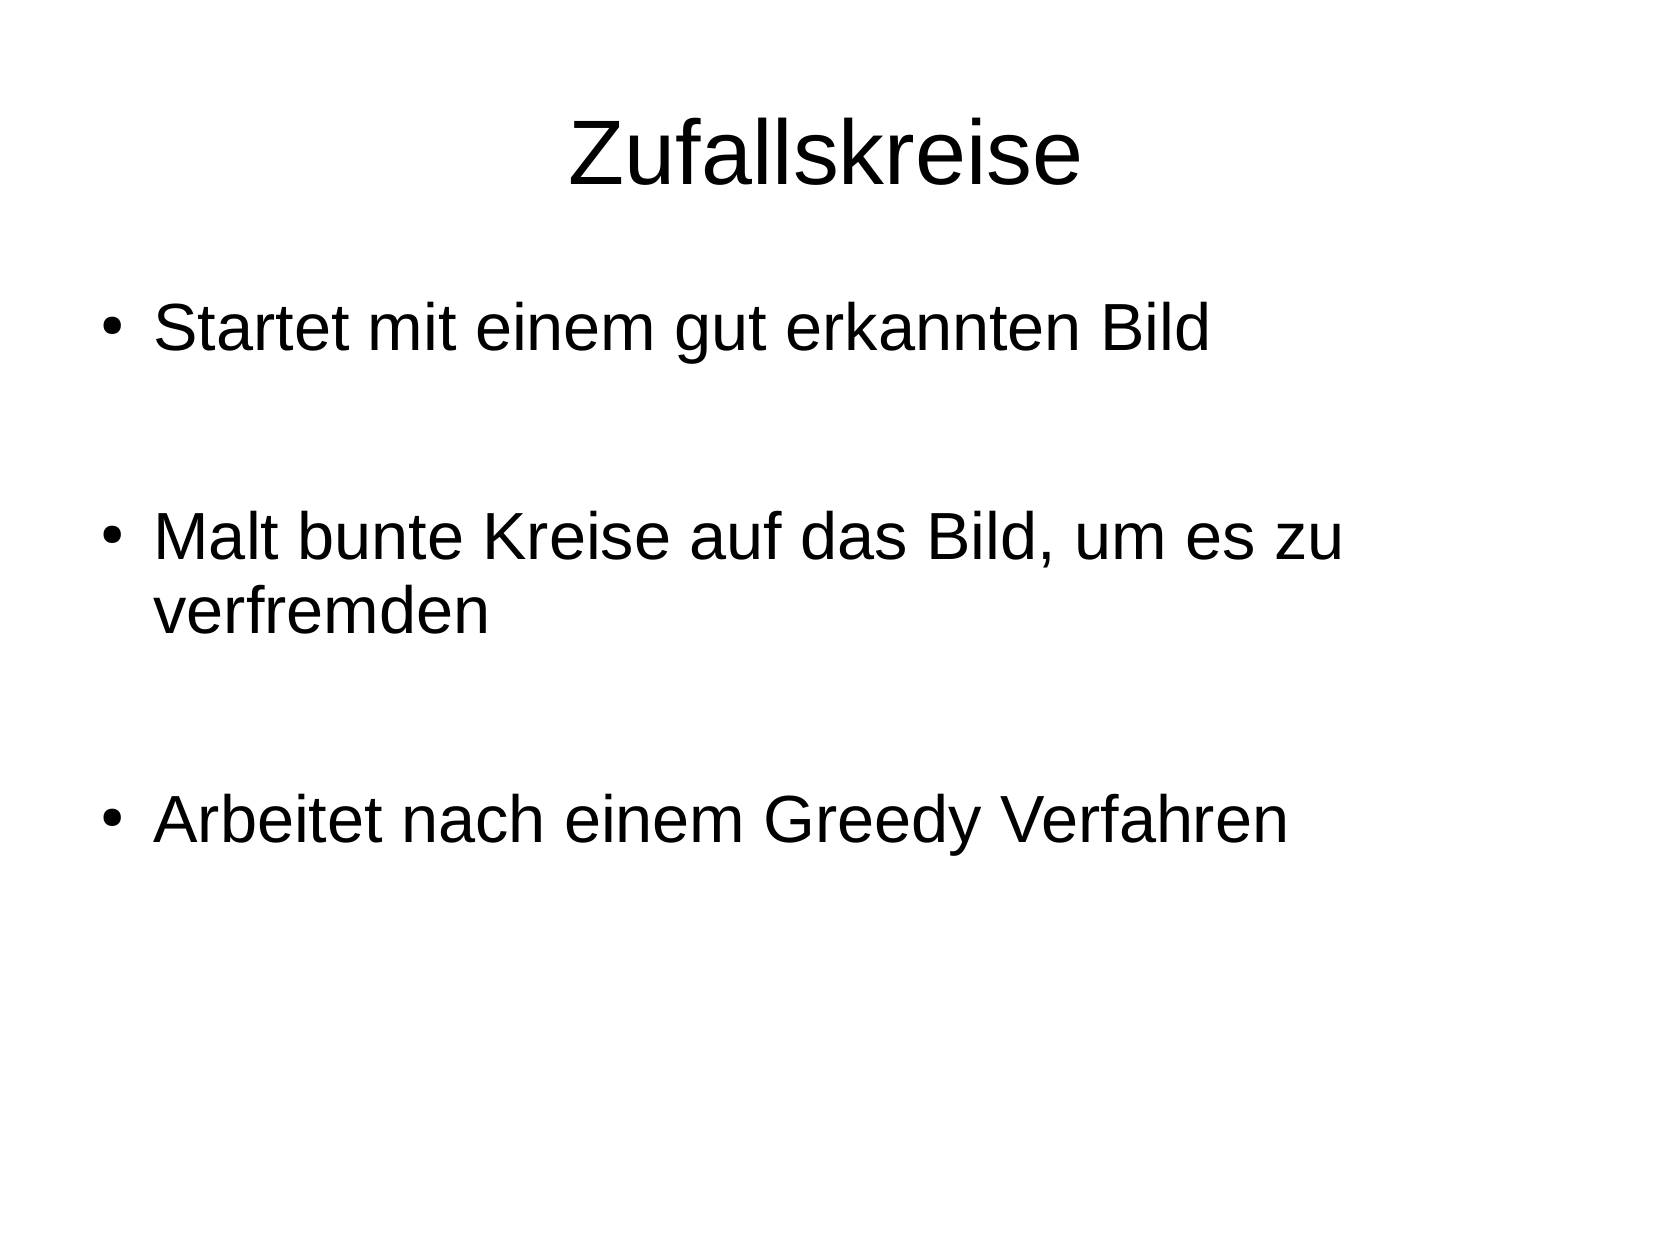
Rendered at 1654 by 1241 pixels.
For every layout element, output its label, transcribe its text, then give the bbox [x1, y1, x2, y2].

title Zufallskreise [82, 49, 1571, 257]
list Startet mit einem gut erkannten Bild Malt bunte Kreise auf das Bild, um es zu verfremden Arbeitet nach einem Greedy Verfahren [82, 290, 1571, 1010]
